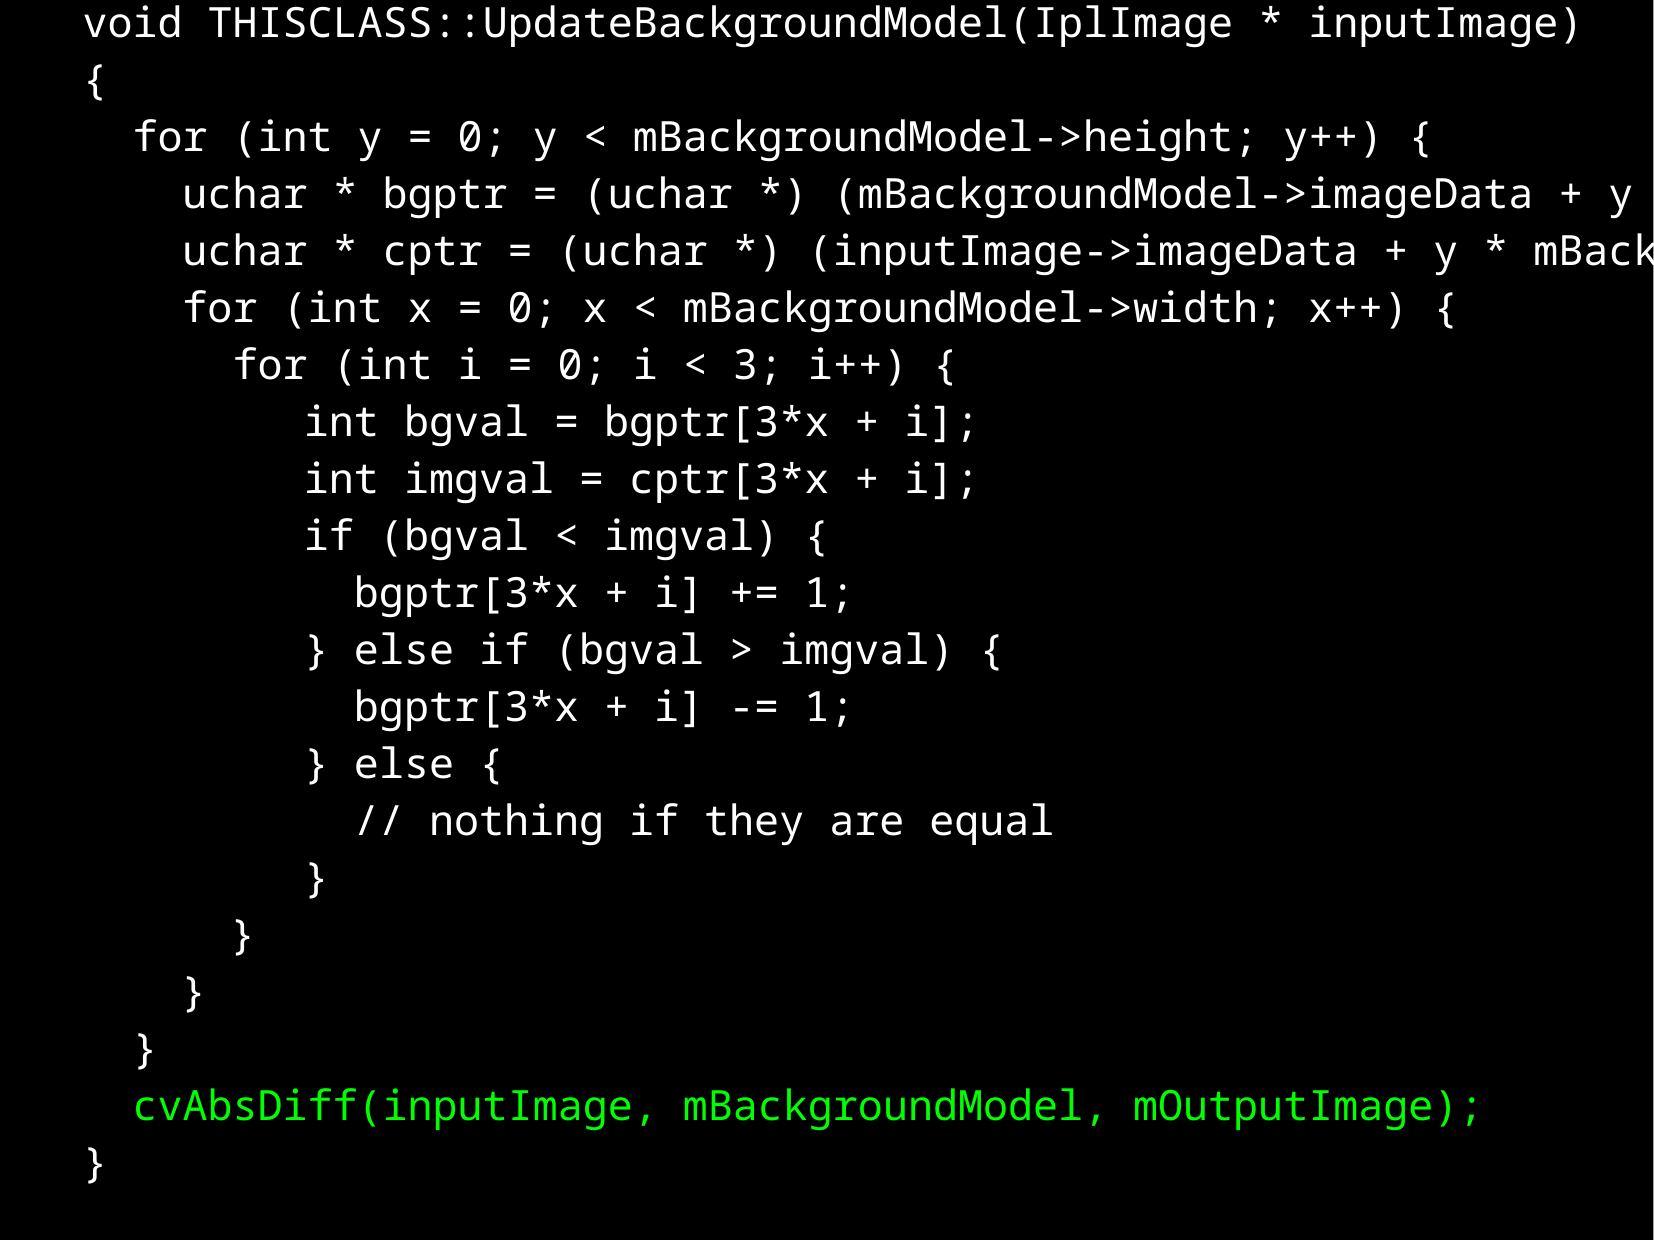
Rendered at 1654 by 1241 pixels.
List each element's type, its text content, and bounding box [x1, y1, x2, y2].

subtitle void THISCLASS::UpdateBackgroundModel(IplImage * inputImage) { for (int y = 0; y < mBackgroundModel->height; y++) { uchar * bgptr = (uchar *) (mBackgroundModel->imageData + y * mBackgroundModel->widthStep); uchar * cptr = (uchar *) (inputImage->imageData + y * mBackgroundModel->widthStep); for (int x = 0; x < mBackgroundModel->width; x++) { for (int i = 0; i < 3; i++) { int bgval = bgptr[3*x + i]; int imgval = cptr[3*x + i]; if (bgval < imgval) { bgptr[3*x + i] += 1; } else if (bgval > imgval) { bgptr[3*x + i] -= 1; } else { // nothing if they are equal } } } } cvAbsDiff(inputImage, mBackgroundModel, mOutputImage); } [82, 85, 1654, 1154]
